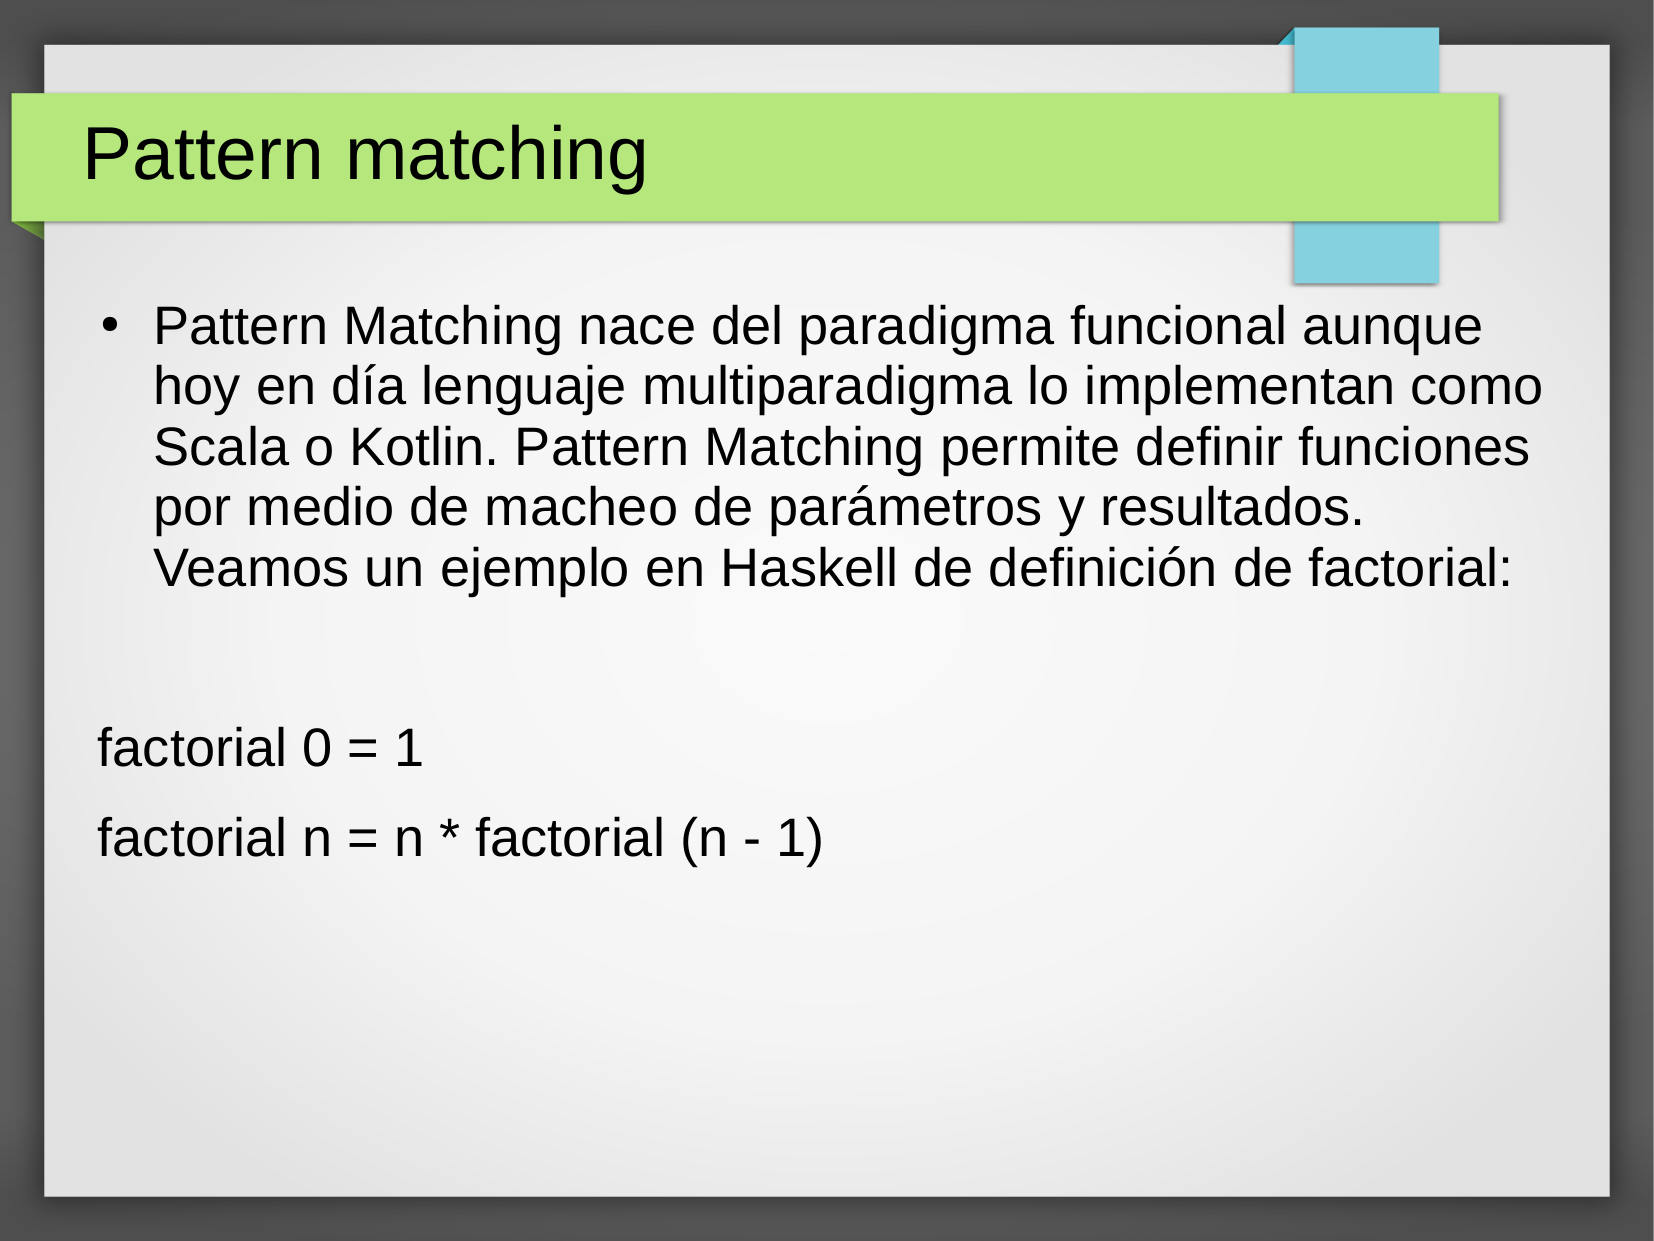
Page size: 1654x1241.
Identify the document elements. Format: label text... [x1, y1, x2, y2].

list Pattern Matching nace del paradigma funcional aunque hoy en día lenguaje multiparadigma lo implementan como Scala o Kotlin. Pattern Matching permite definir funciones por medio de macheo de parámetros y resultados. Veamos un ejemplo en Haskell de definición de factorial: factorial 0 = 1 factorial n = n * factorial (n - 1) [82, 295, 1571, 1015]
title Pattern matching [82, 94, 1264, 213]
picture [0, 0, 1654, 1241]
